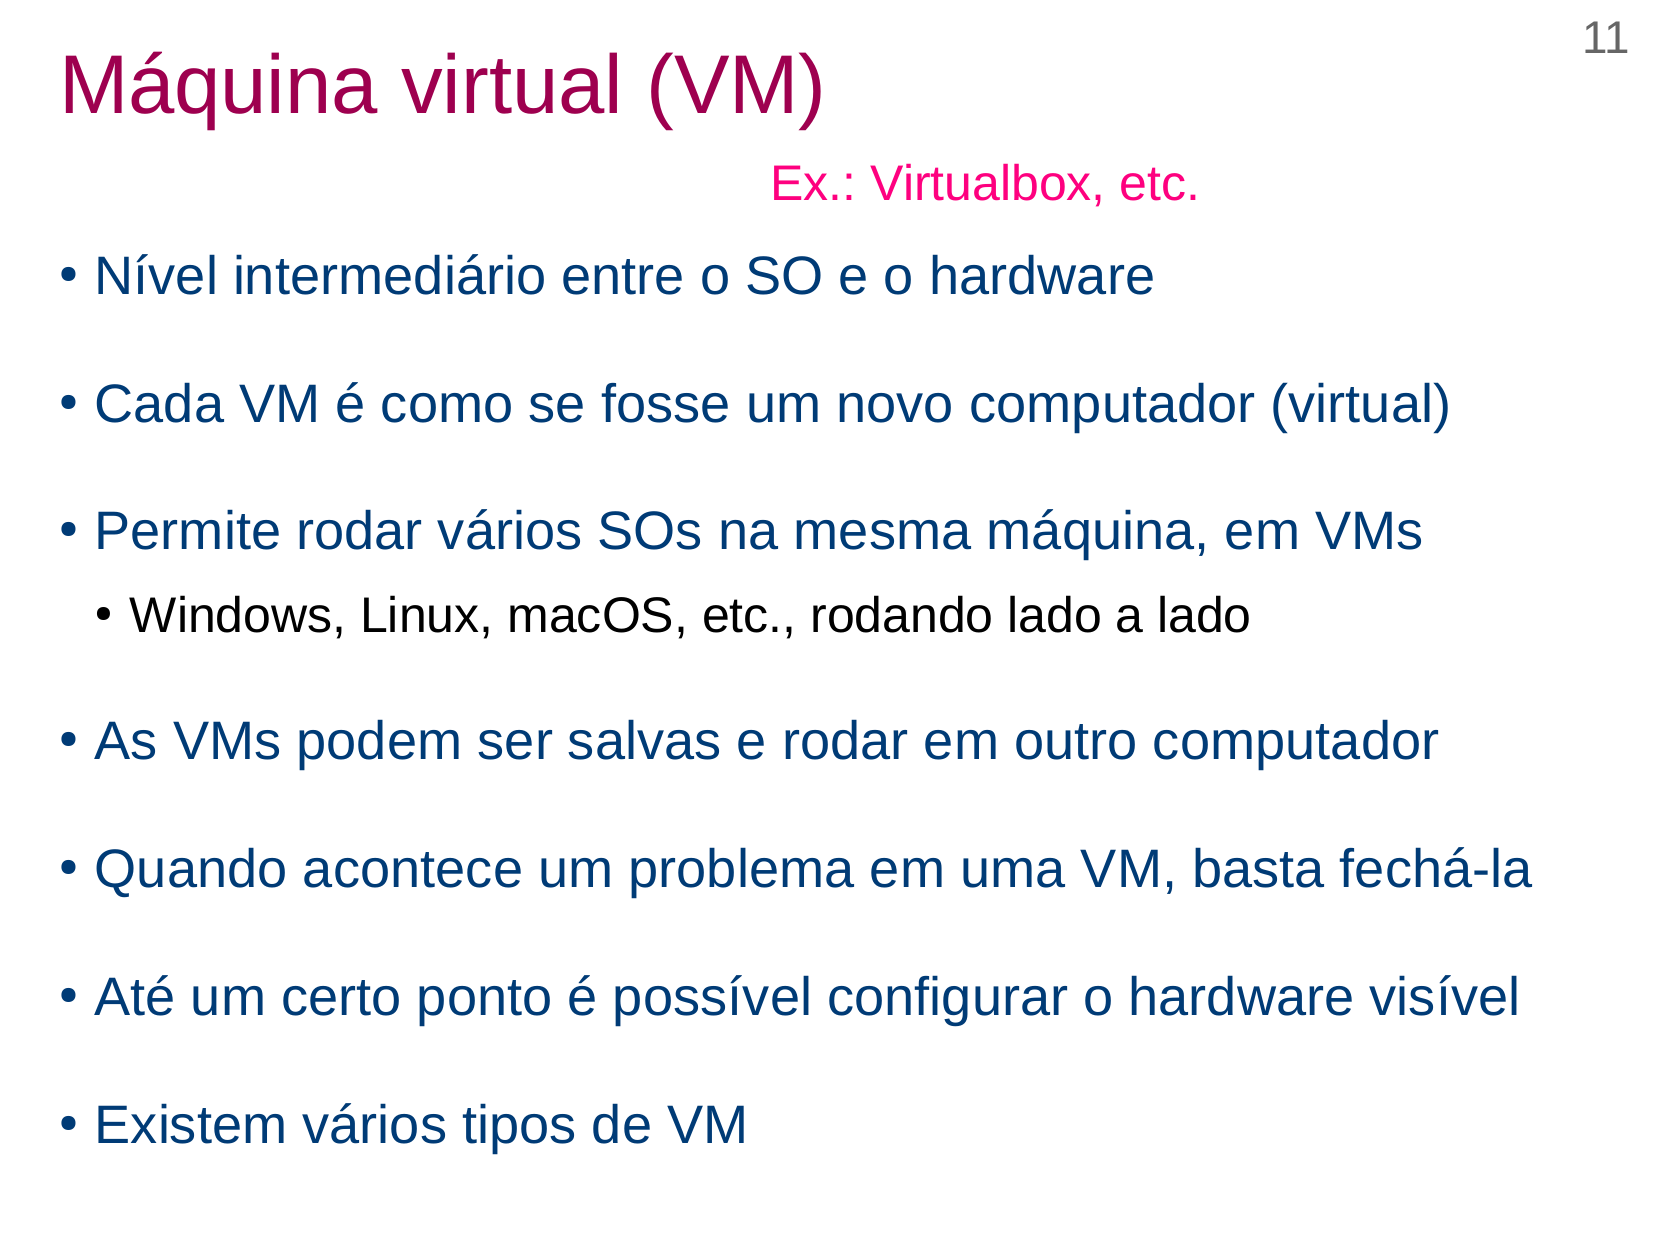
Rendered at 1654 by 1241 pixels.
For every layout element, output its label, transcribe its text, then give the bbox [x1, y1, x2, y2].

text_box Ex.: Virtualbox, etc. [755, 147, 1216, 219]
title Máquina virtual (VM) [59, 29, 1595, 148]
list Nível intermediário entre o SO e o hardware Cada VM é como se fosse um novo computador (virtual) Permite rodar vários SOs na mesma máquina, em VMs Windows, Linux, macOS, etc., rodando lado a lado As VMs podem ser salvas e rodar em outro computador Quando acontece um problema em uma VM, basta fechá-la Até um certo ponto é possível configurar o hardware visível Existem vários tipos de VM [59, 236, 1595, 1211]
